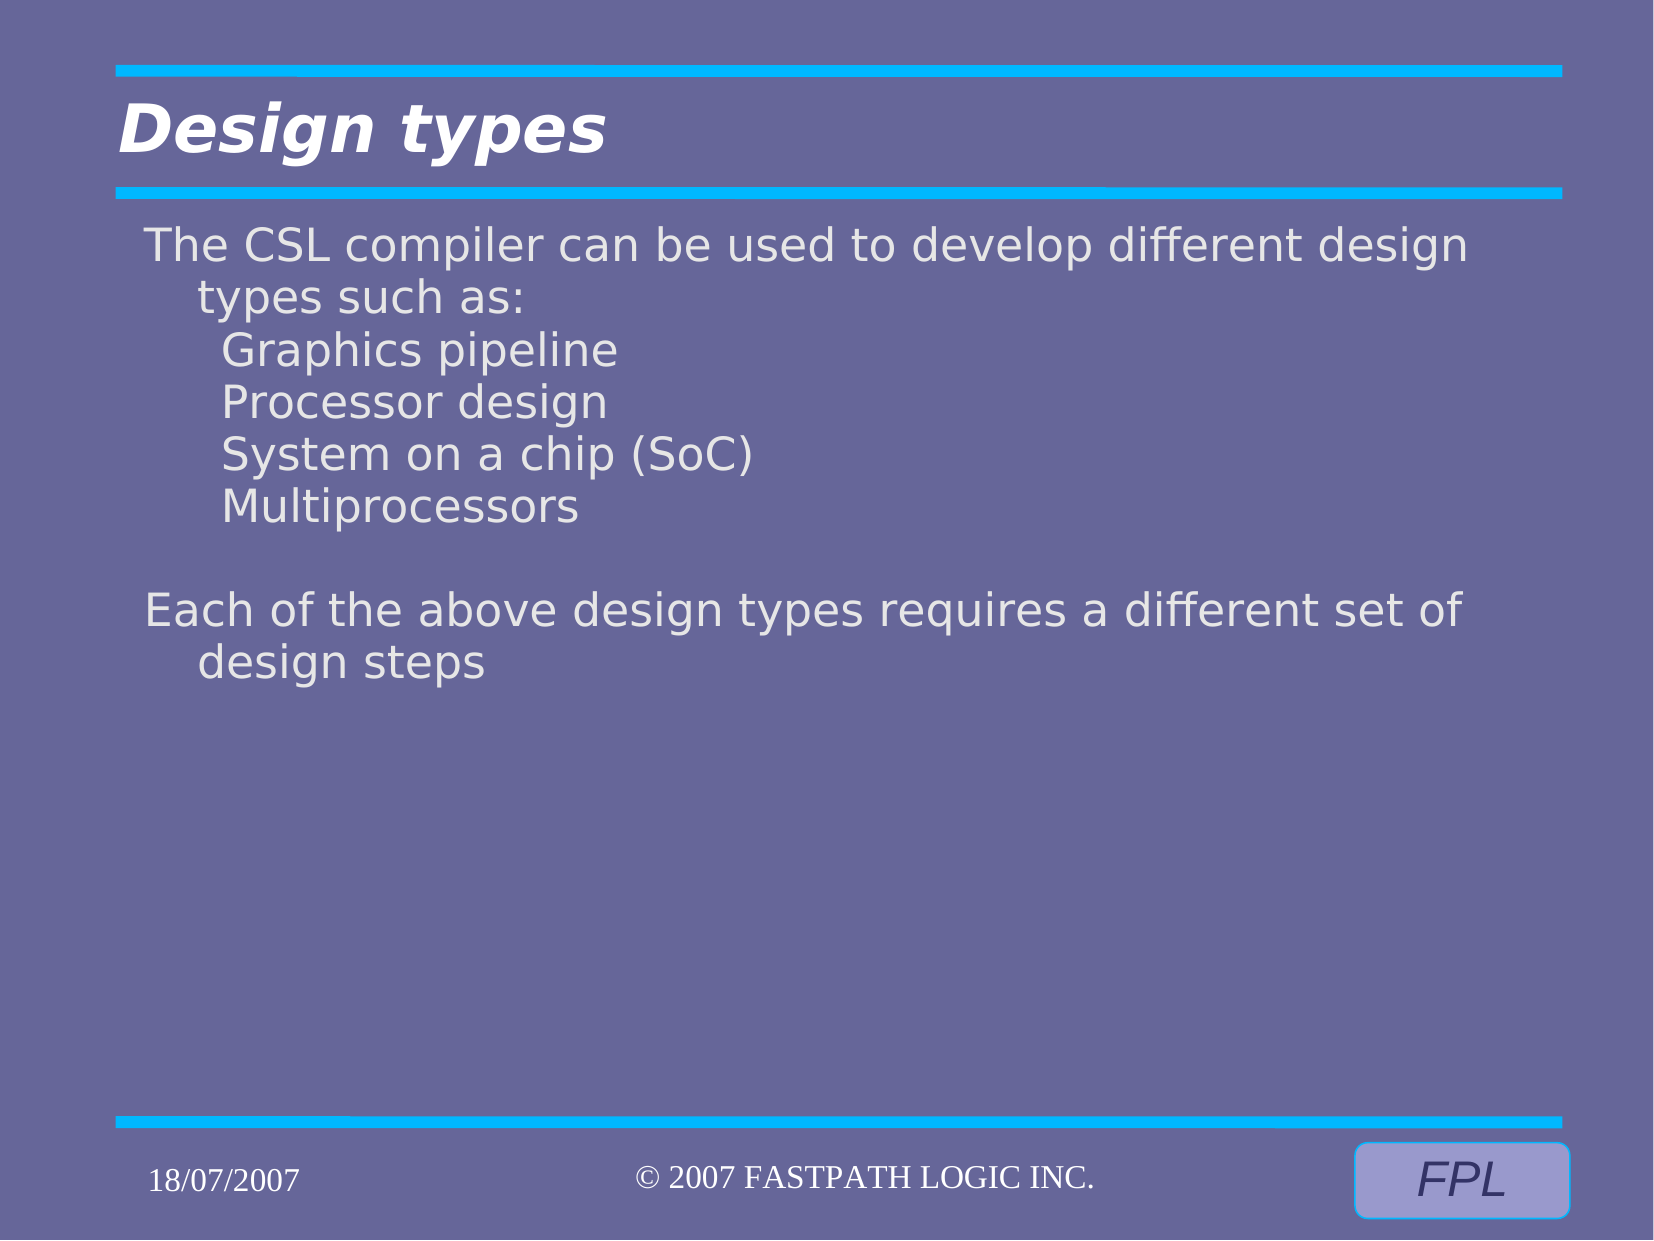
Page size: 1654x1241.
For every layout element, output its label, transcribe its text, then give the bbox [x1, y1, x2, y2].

list The CSL compiler can be used to develop different design types such as: Graphics pipeline Processor design System on a chip (SoC) Multiprocessors Each of the above design types requires a different set of design steps [126, 219, 1566, 1132]
title Design types [118, 41, 1531, 219]
